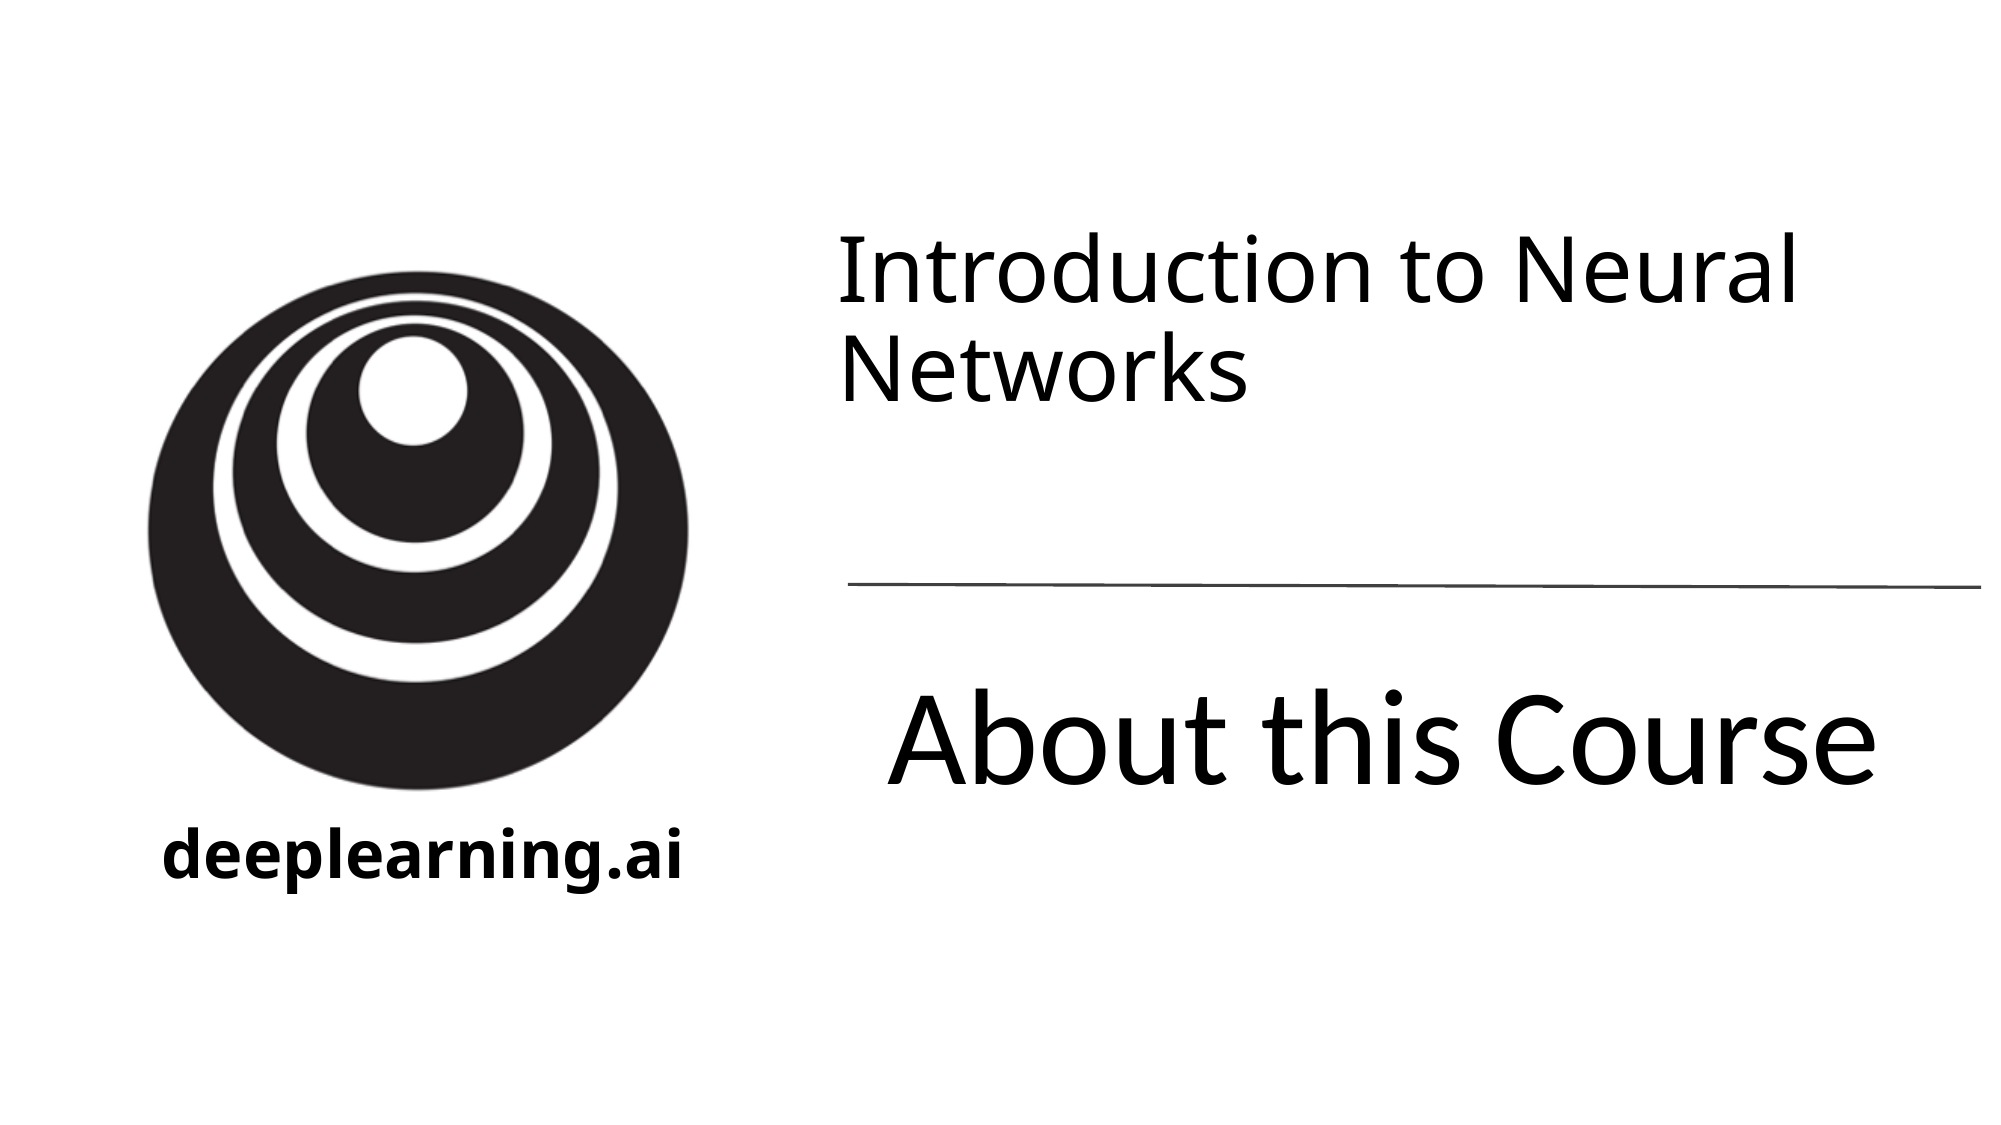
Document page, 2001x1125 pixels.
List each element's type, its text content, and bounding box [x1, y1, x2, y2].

text_box deeplearning.ai [56, 768, 790, 901]
title Introduction to Neural Networks [823, 215, 1946, 533]
picture [108, 234, 739, 768]
text_box About this Course [847, 639, 1922, 820]
